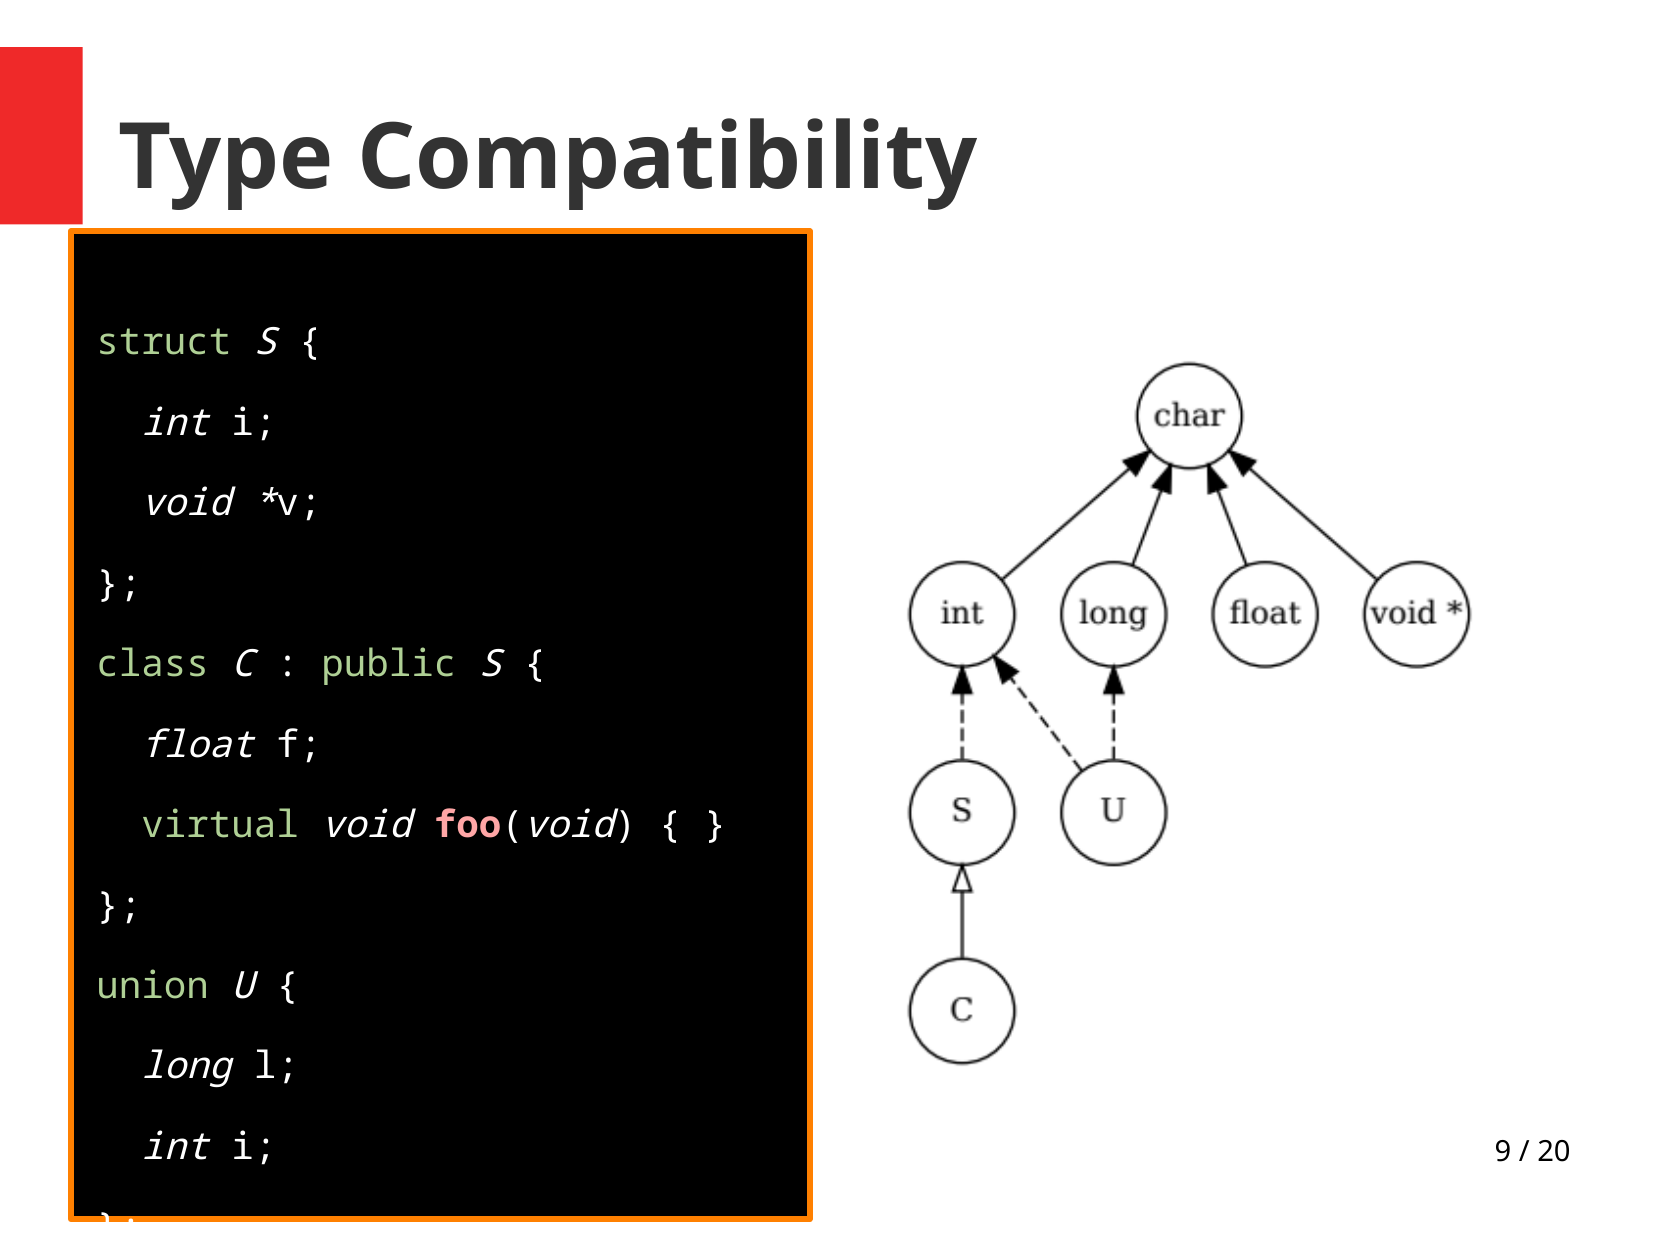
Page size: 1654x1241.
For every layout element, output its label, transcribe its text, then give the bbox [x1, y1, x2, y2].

picture [900, 354, 1480, 1074]
title Type Compatibility [118, 49, 1571, 257]
list struct S { int i; void *v; }; class C : public S { float f; virtual void foo(void) { } }; union U { long l; int i; }; [70, 231, 810, 1220]
